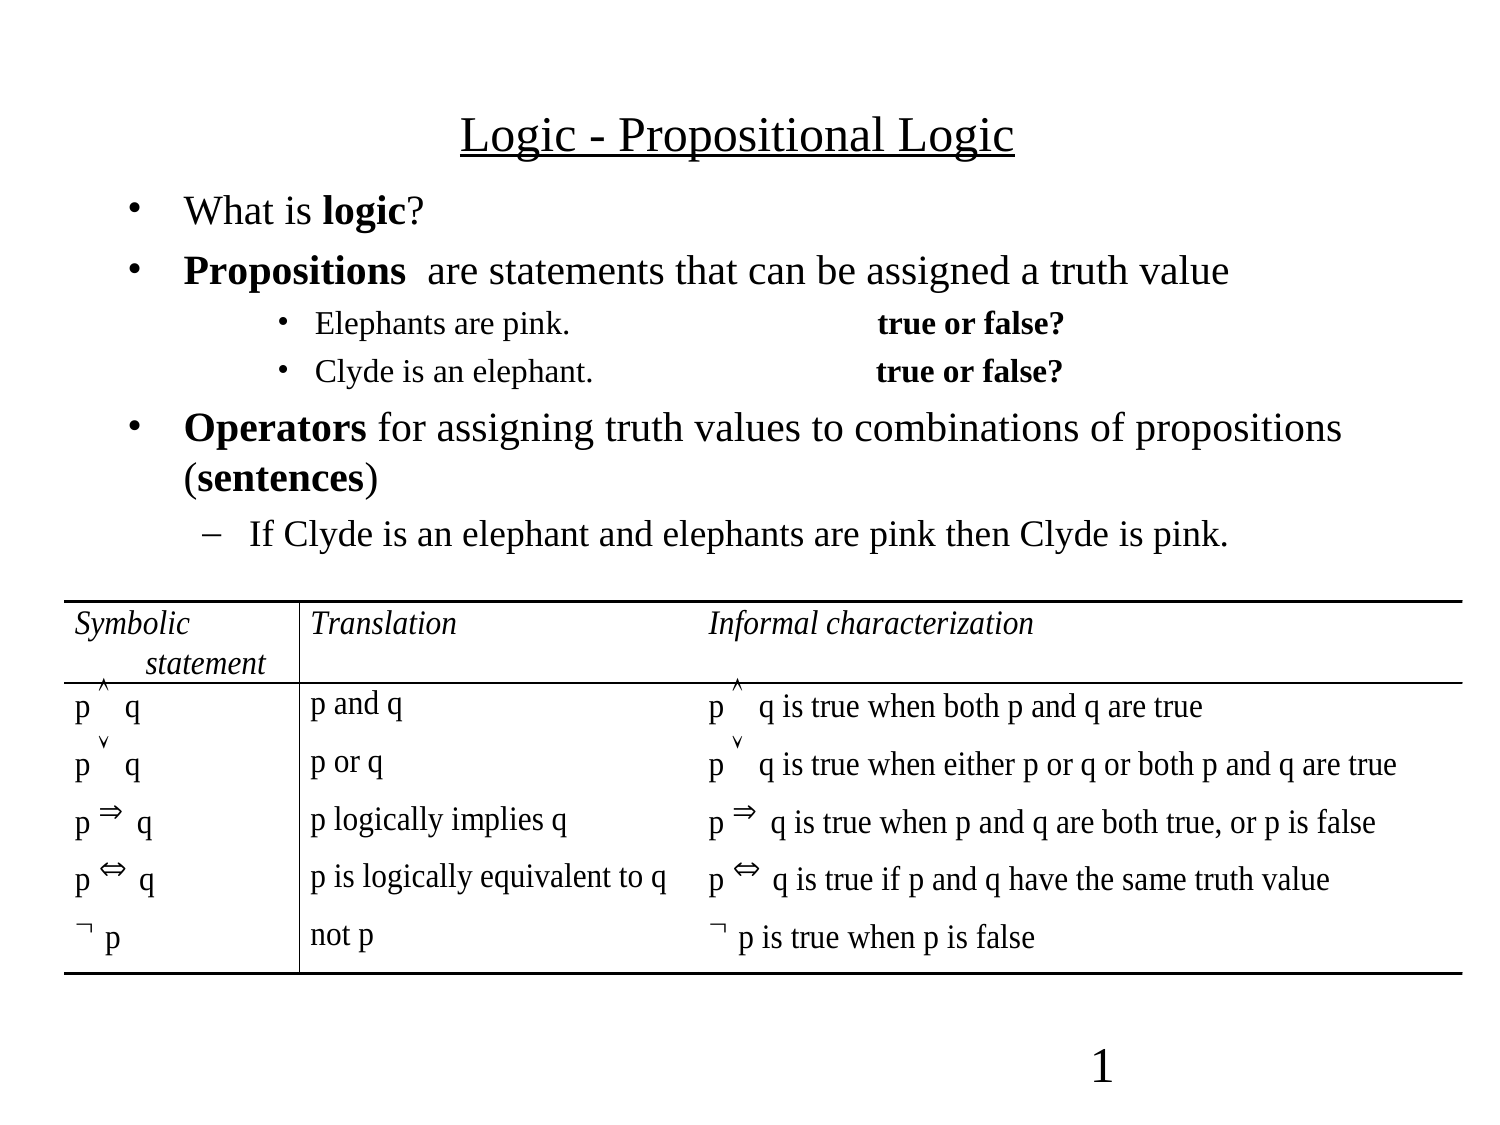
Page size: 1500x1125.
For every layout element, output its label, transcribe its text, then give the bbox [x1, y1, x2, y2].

chart [50, 600, 1463, 1125]
list What is logic? Propositions are statements that can be assigned a truth value Elephants are pink. true or false? Clyde is an elephant. true or false? Operators for assigning truth values to combinations of propositions (sentences) If Clyde is an elephant and elephants are pink then Clyde is pink. [112, 174, 1388, 600]
title Logic - Propositional Logic [99, 37, 1375, 225]
